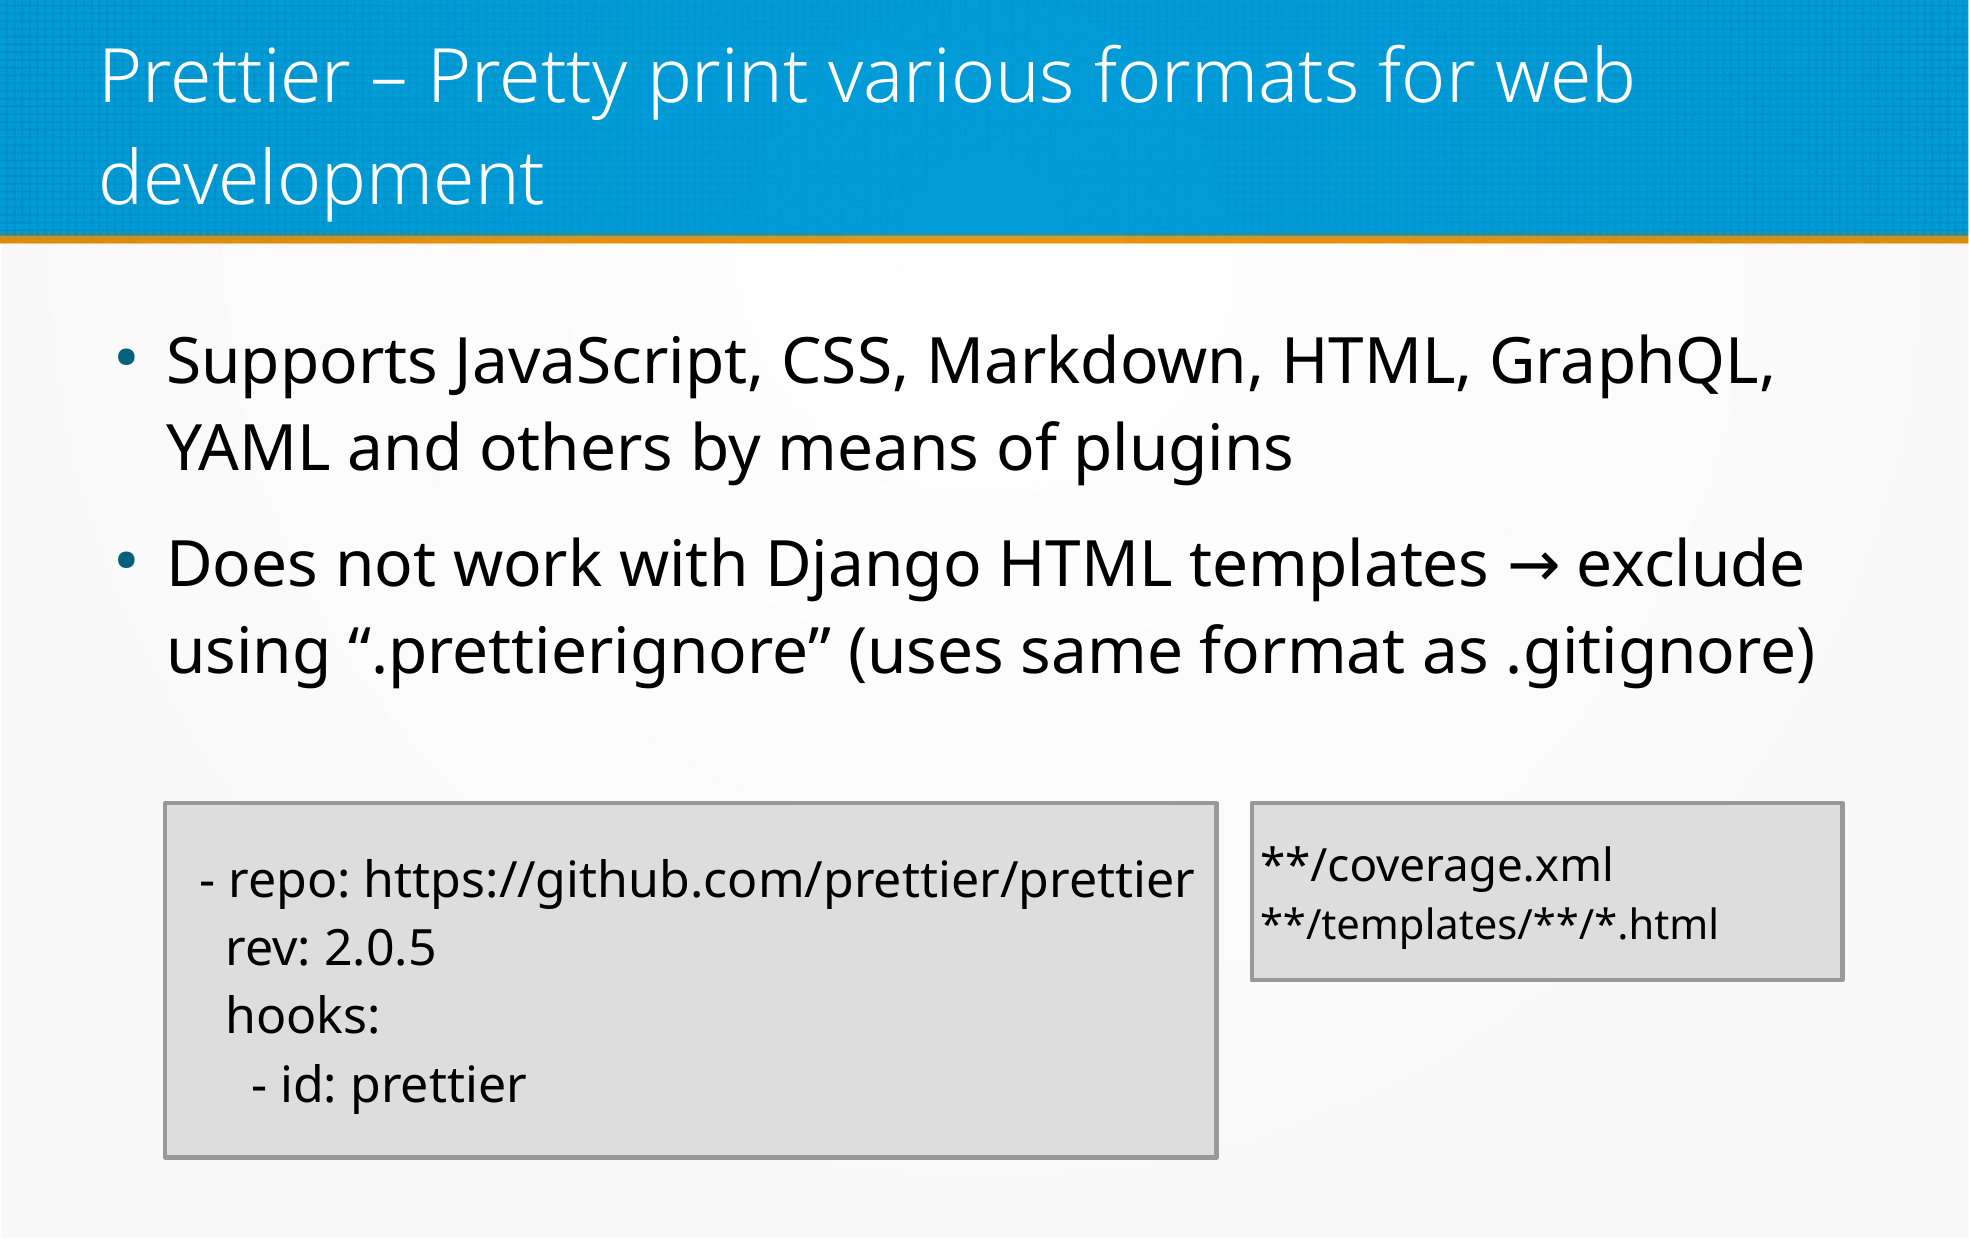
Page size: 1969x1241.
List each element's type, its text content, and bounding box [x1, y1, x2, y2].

title Prettier – Pretty print various formats for web development [98, 19, 1870, 227]
text_box - repo: https://github.com/prettier/prettier rev: 2.0.5 hooks: - id: prettier [165, 803, 1217, 1158]
picture [0, 233, 1969, 1241]
list Supports JavaScript, CSS, Markdown, HTML, GraphQL, YAML and others by means of plugins Does not work with Django HTML templates → exclude using “.prettierignore” (uses same format as .gitignore) [98, 315, 1861, 721]
text_box **/coverage.xml **/templates/**/*.html [1251, 803, 1843, 981]
